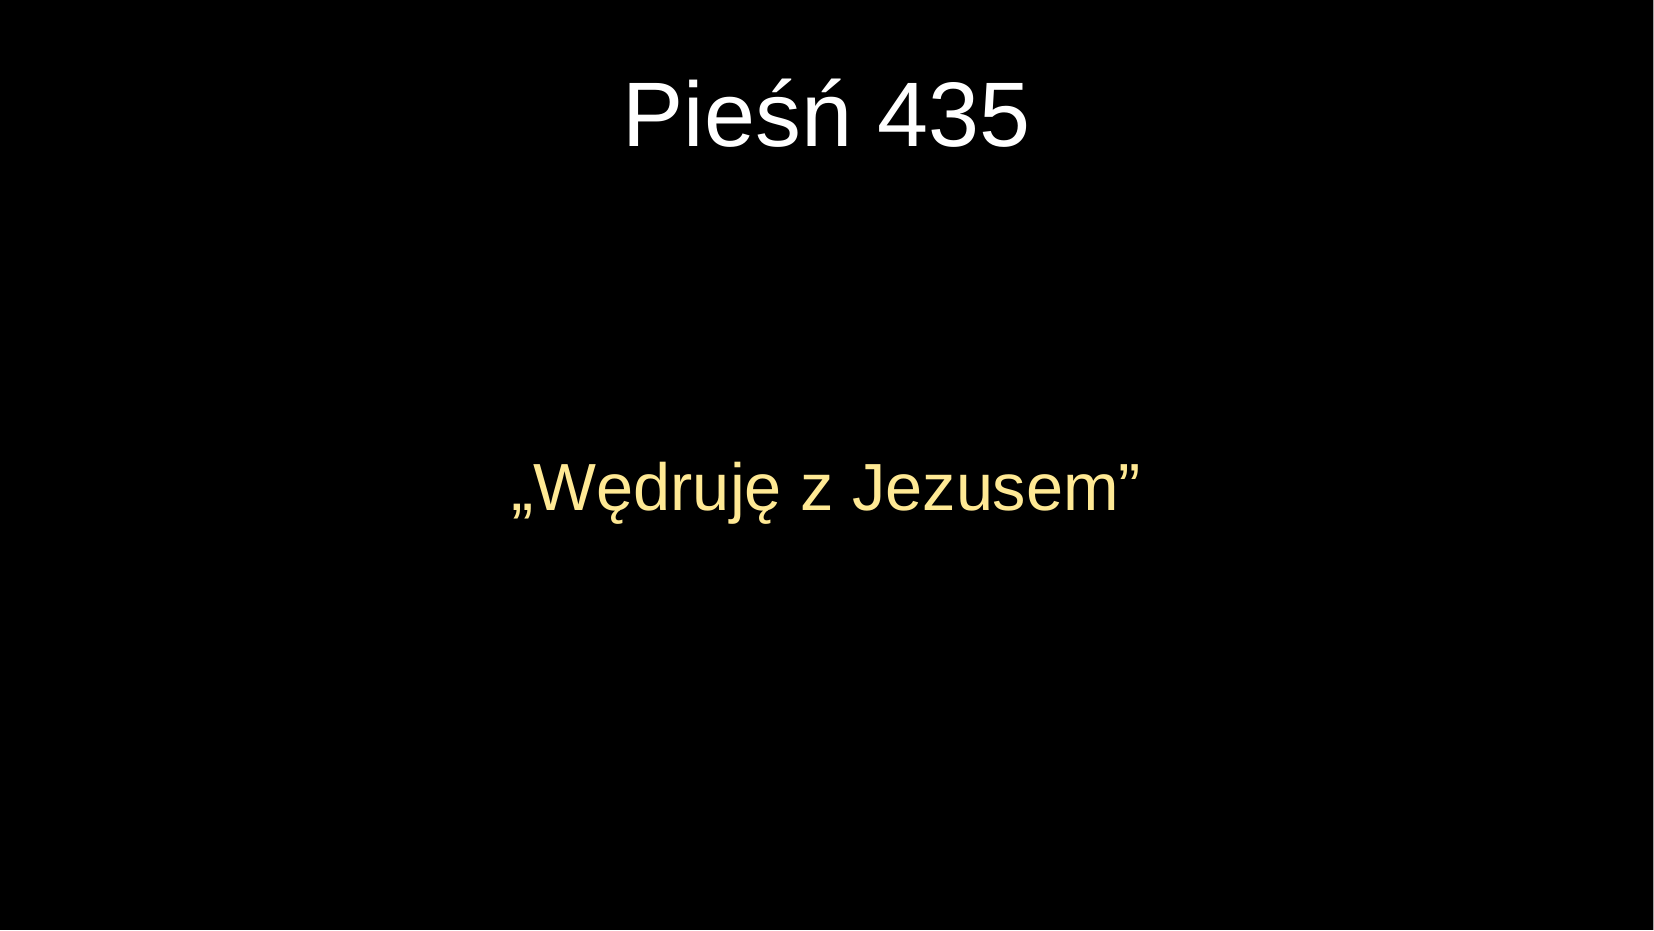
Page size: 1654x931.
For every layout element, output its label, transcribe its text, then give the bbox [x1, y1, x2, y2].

subtitle „Wędruję z Jezusem” [82, 217, 1571, 757]
title Pieśń 435 [82, 37, 1571, 193]
